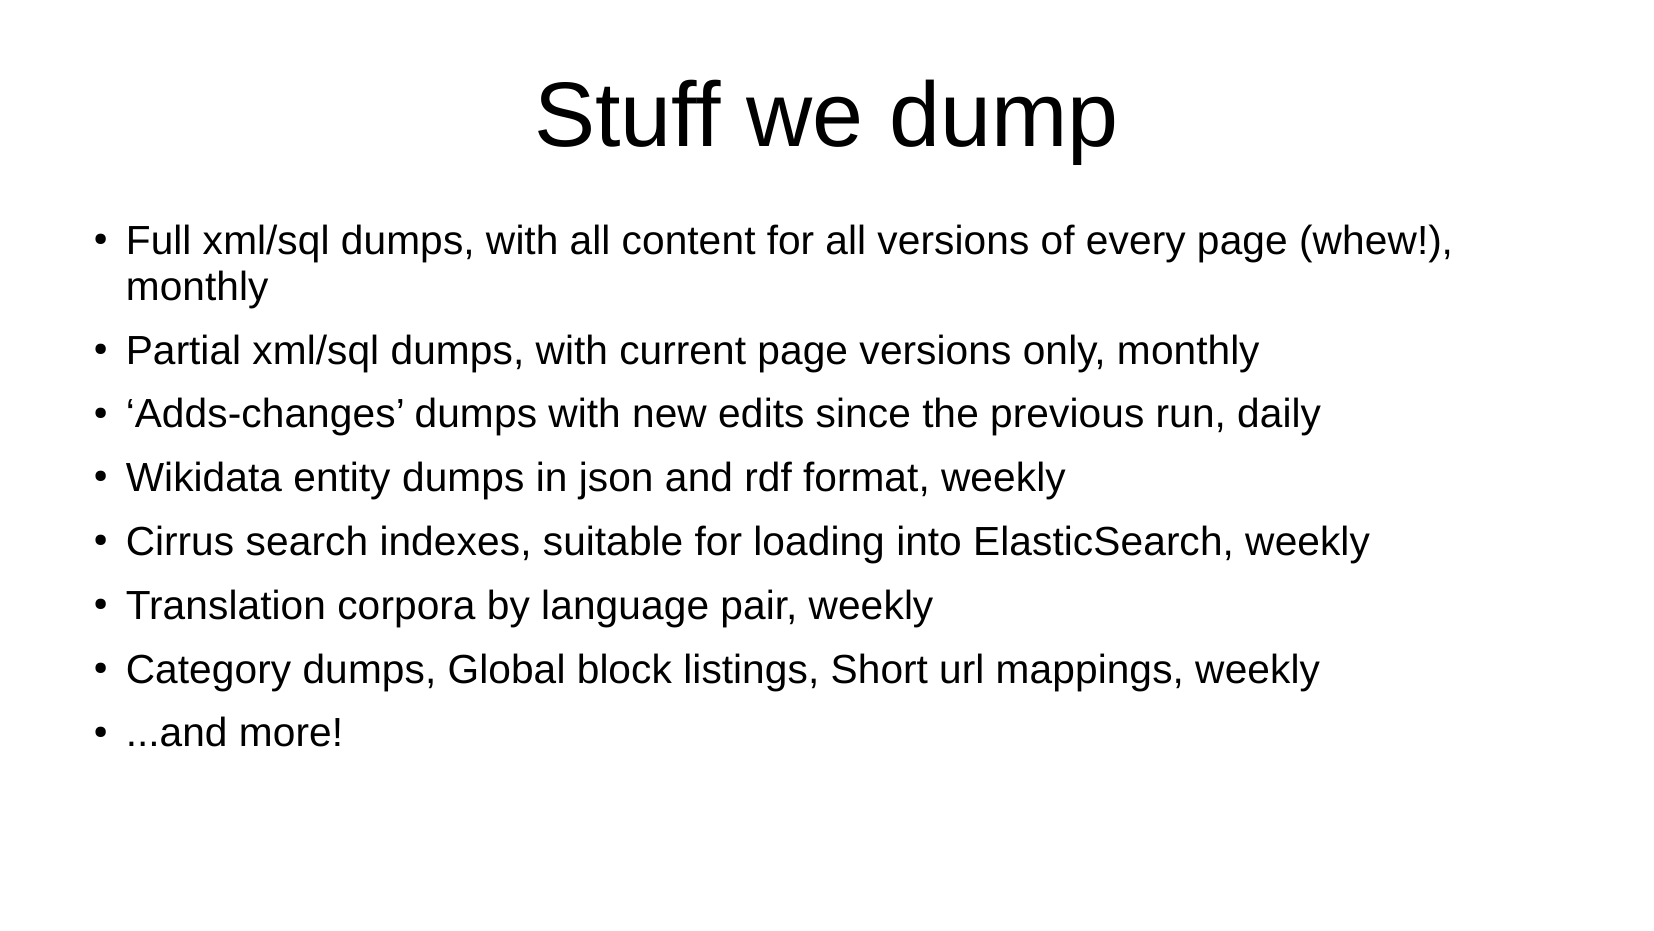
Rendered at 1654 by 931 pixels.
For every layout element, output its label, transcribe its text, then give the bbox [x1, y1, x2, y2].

title Stuff we dump [82, 37, 1571, 193]
list Full xml/sql dumps, with all content for all versions of every page (whew!), monthly Partial xml/sql dumps, with current page versions only, monthly ‘Adds-changes’ dumps with new edits since the previous run, daily Wikidata entity dumps in json and rdf format, weekly Cirrus search indexes, suitable for loading into ElasticSearch, weekly Translation corpora by language pair, weekly Category dumps, Global block listings, Short url mappings, weekly ...and more! [82, 217, 1571, 758]
